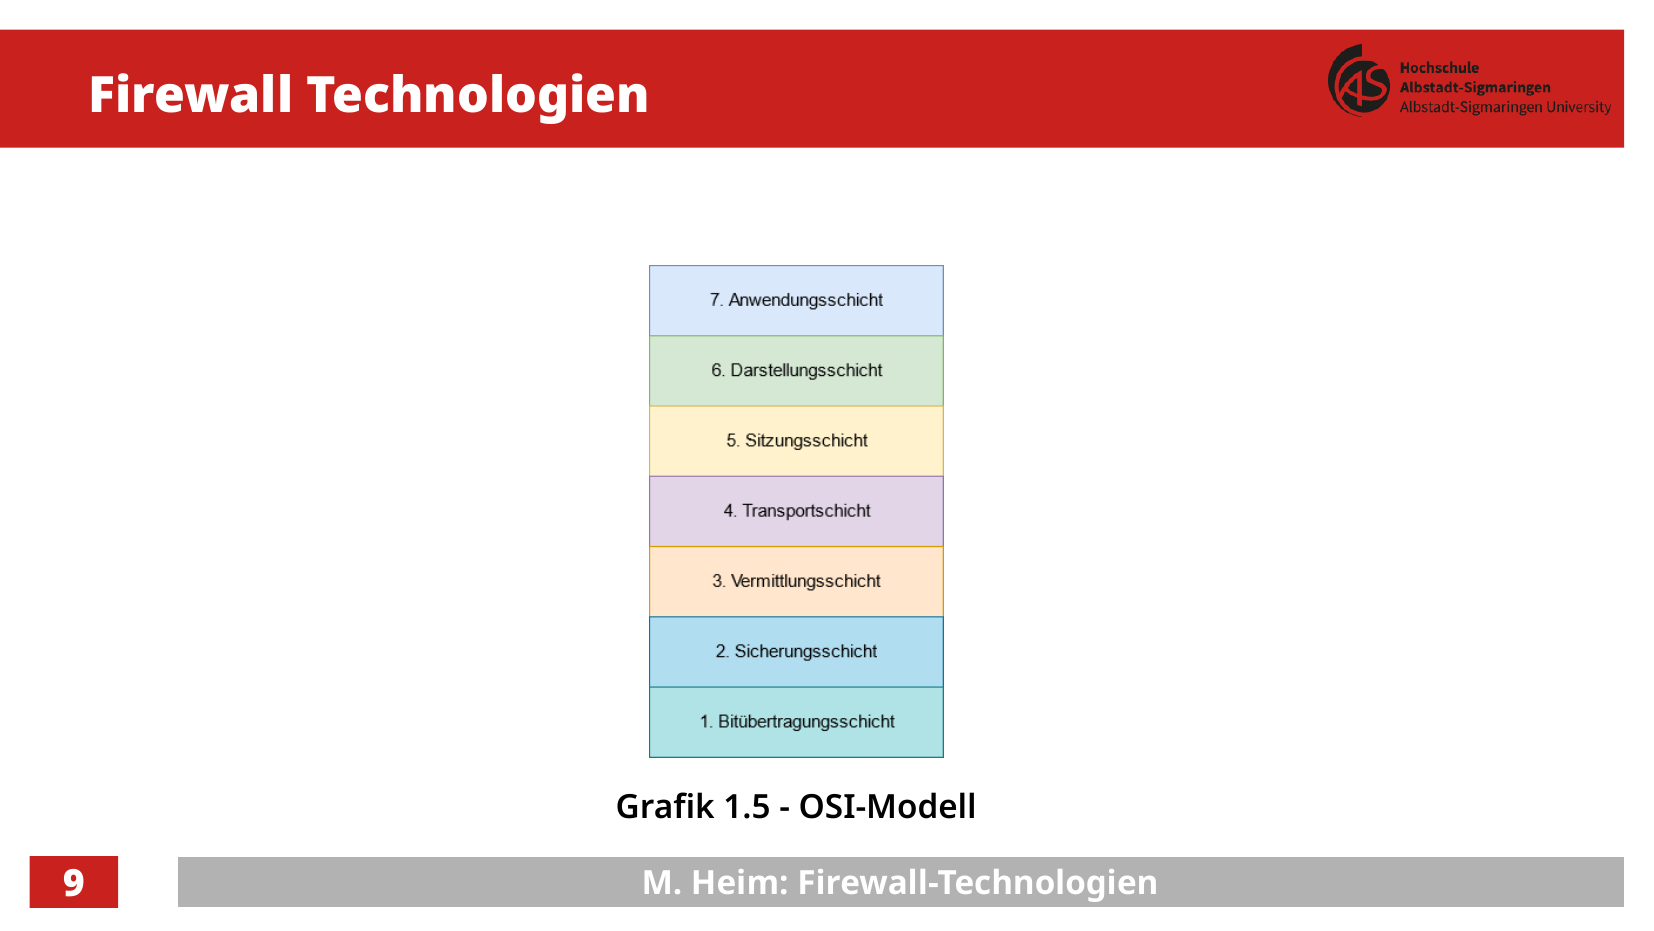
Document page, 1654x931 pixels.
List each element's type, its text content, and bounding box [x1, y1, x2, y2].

picture [1328, 0, 1611, 162]
picture [649, 265, 944, 759]
title Firewall Technologien [88, 53, 1359, 128]
